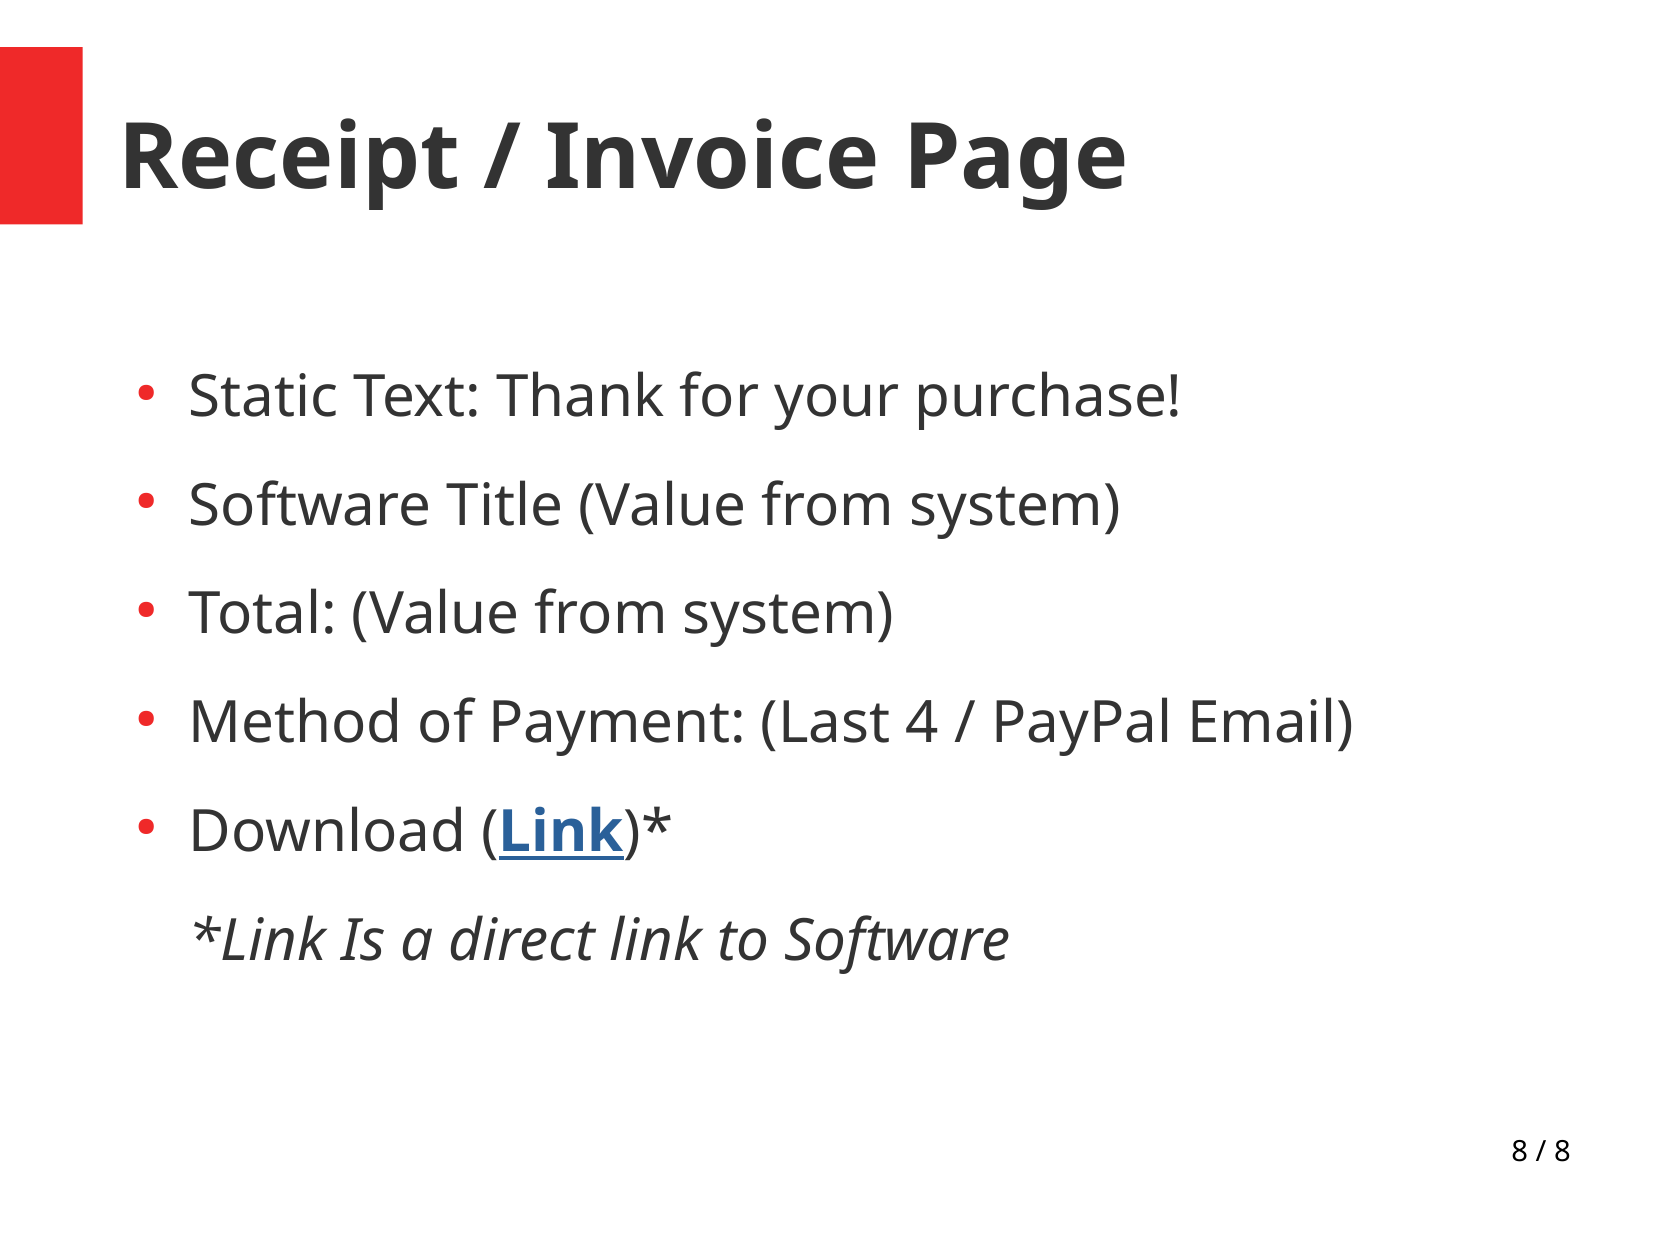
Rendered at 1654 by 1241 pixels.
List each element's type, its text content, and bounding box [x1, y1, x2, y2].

title Receipt / Invoice Page [118, 49, 1571, 257]
list Static Text: Thank for your purchase! Software Title (Value from system) Total: (Value from system) Method of Payment: (Last 4 / PayPal Email) Download (Link)* *Link Is a direct link to Software [118, 354, 1536, 1074]
